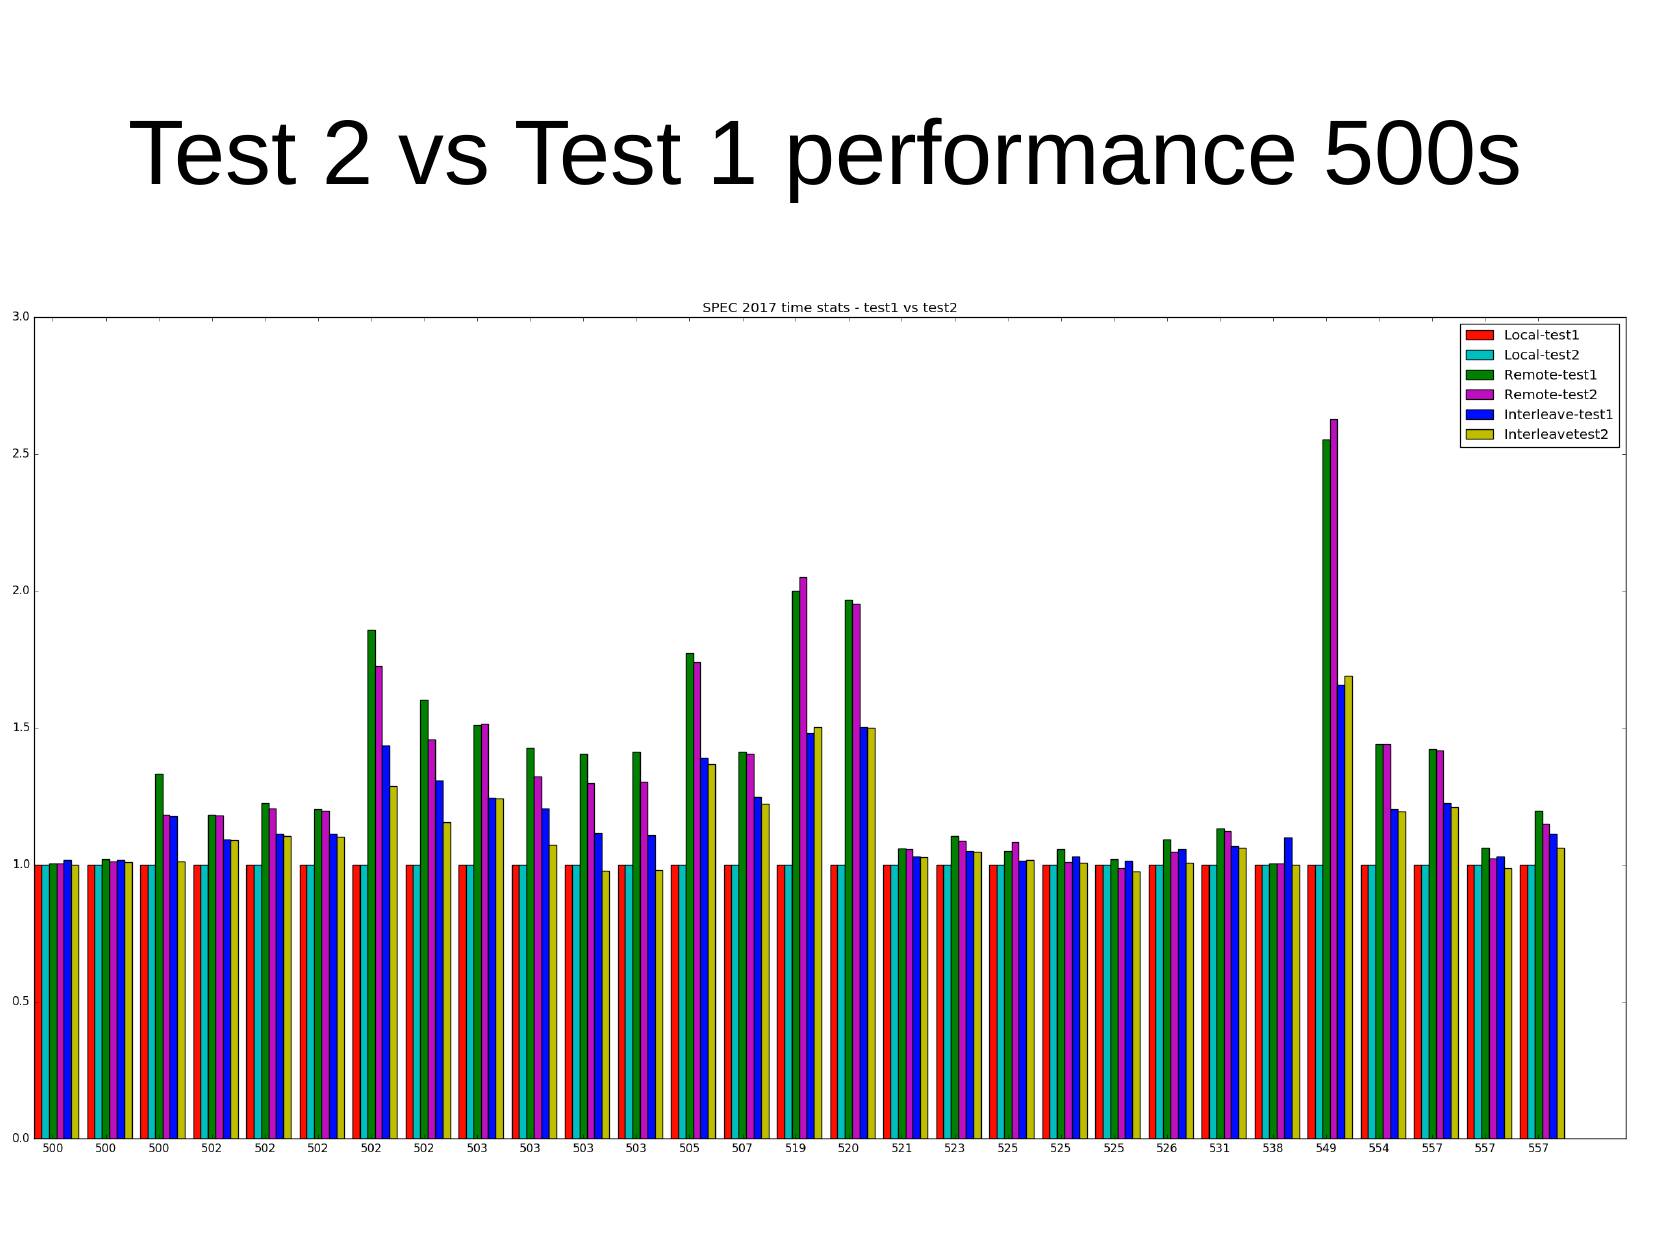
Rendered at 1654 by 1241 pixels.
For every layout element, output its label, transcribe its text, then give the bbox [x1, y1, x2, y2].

title Test 2 vs Test 1 performance 500s [82, 49, 1571, 214]
picture [0, 214, 1654, 1241]
